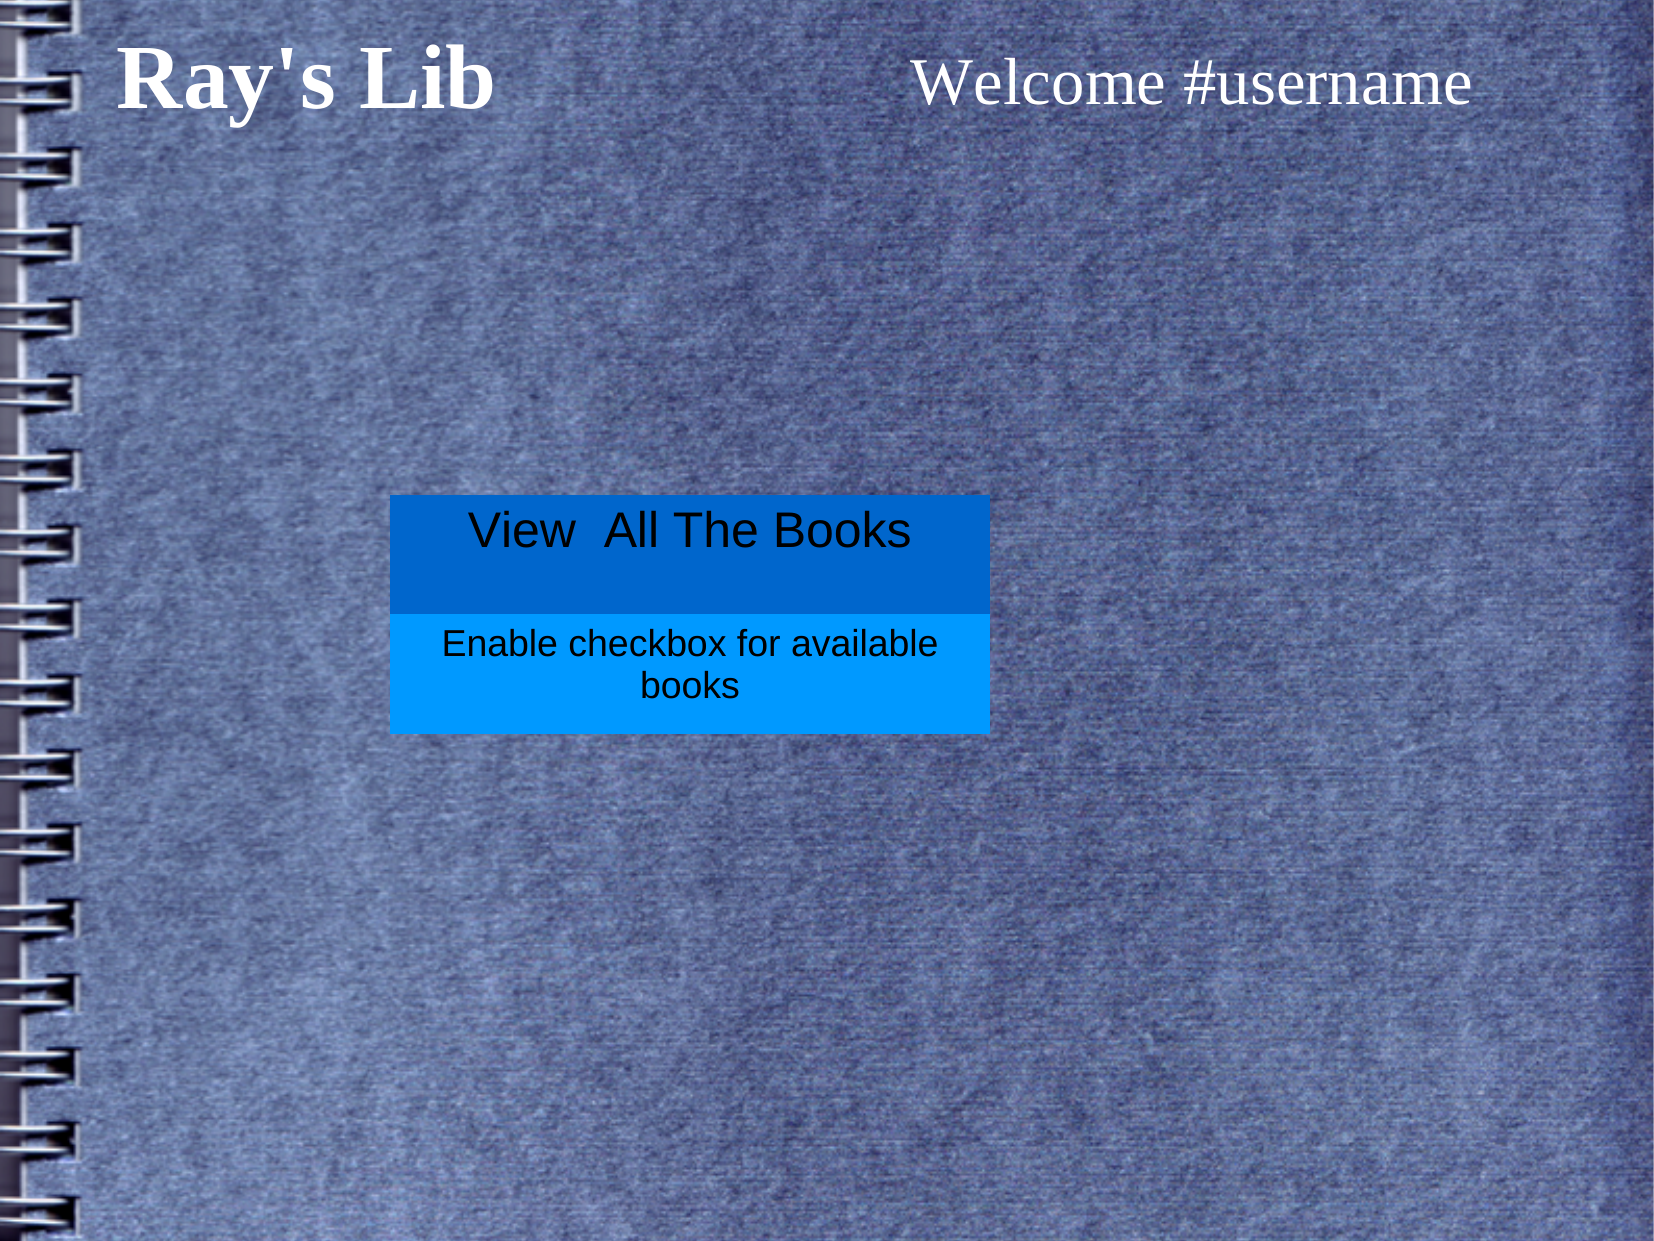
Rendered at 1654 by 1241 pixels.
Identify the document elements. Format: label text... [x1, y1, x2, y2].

table_header View All The Books [390, 495, 990, 614]
title Ray's Lib [116, 19, 556, 136]
picture [0, 0, 1654, 1241]
table_cell Enable checkbox for available books [390, 614, 990, 734]
list Welcome #username [840, 45, 1621, 196]
